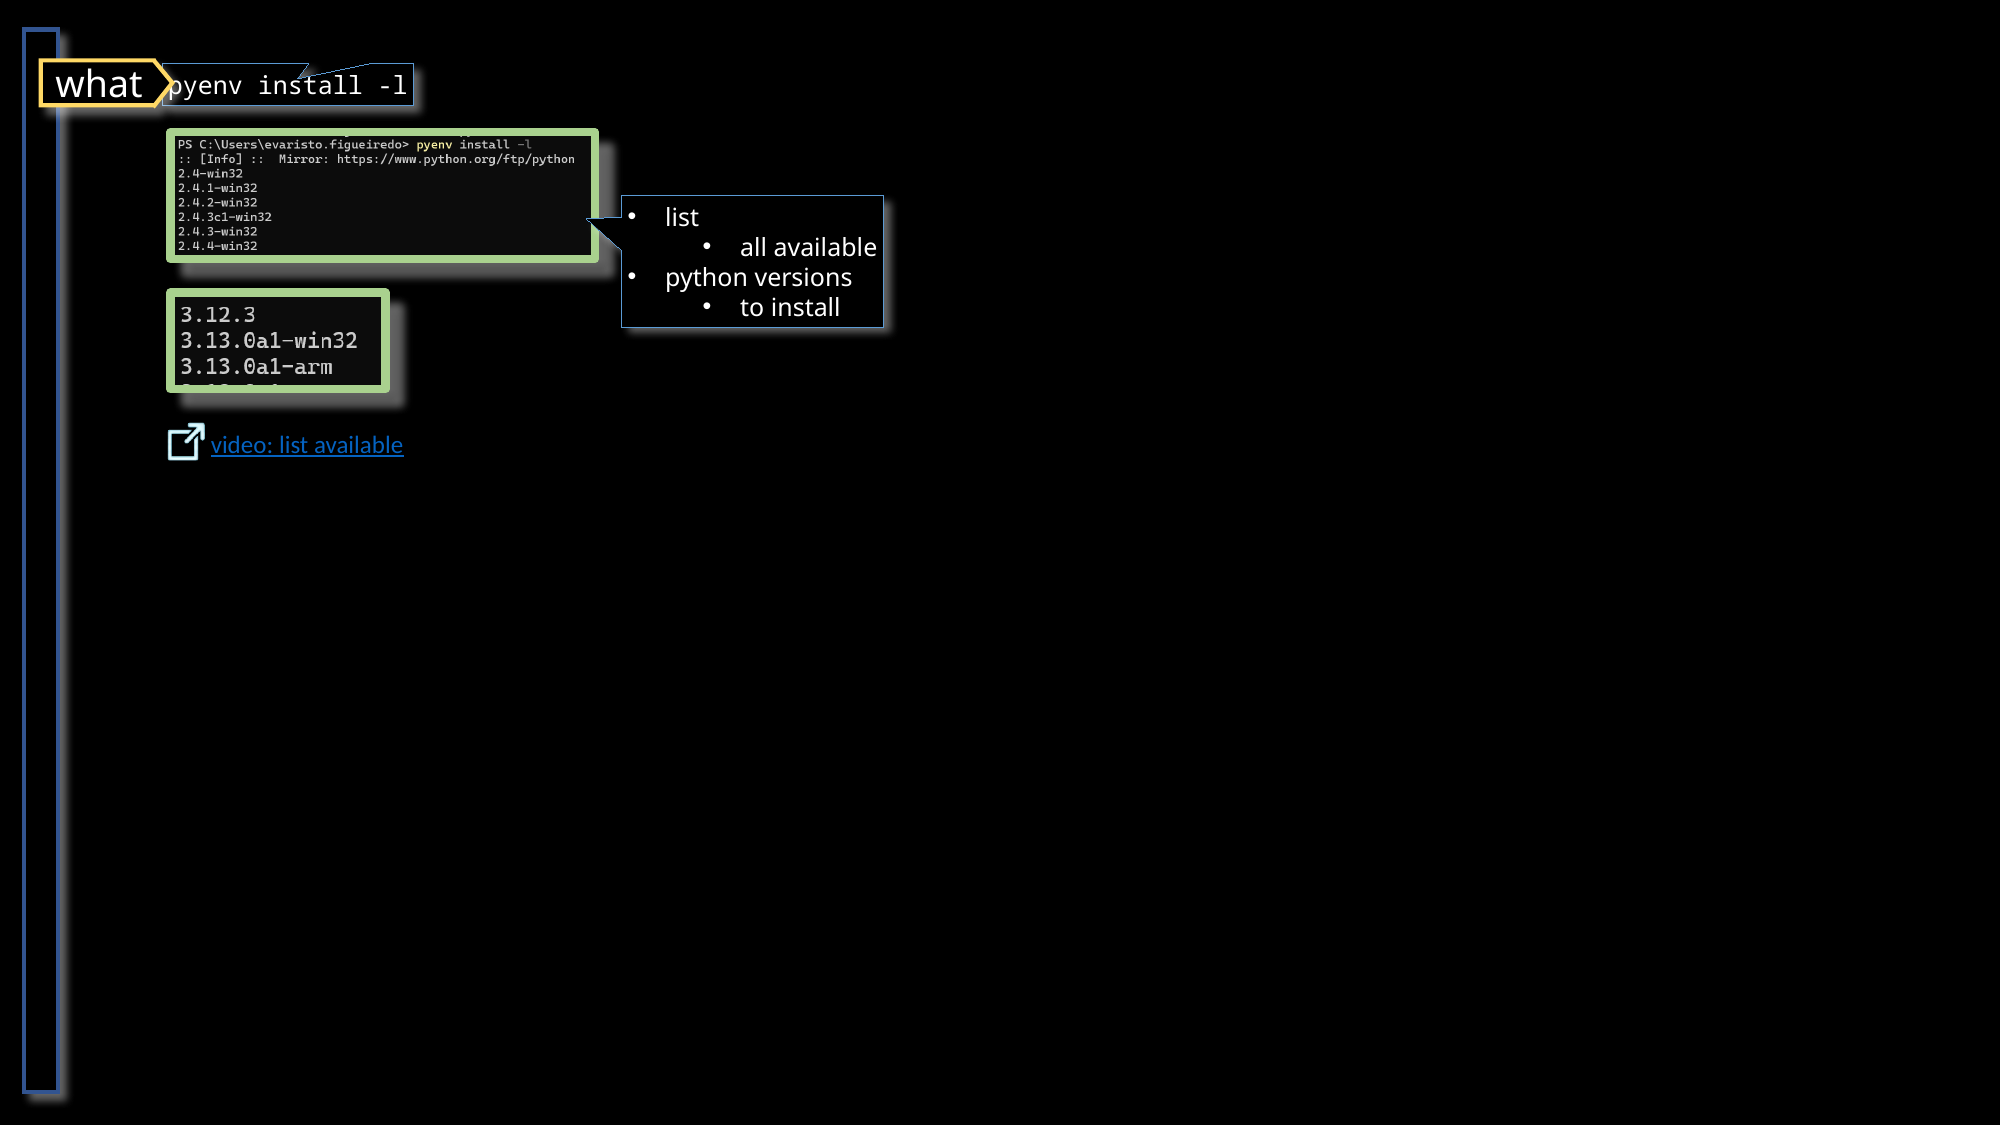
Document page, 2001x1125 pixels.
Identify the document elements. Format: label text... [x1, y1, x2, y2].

text_box [23, 29, 58, 1093]
picture [163, 418, 209, 465]
text_box what [40, 60, 173, 106]
text_box list all available python versions to install [586, 195, 884, 328]
text_box video: list available [196, 421, 419, 466]
picture [174, 296, 382, 386]
picture [174, 136, 591, 255]
text_box pyenv install -l [162, 63, 414, 106]
